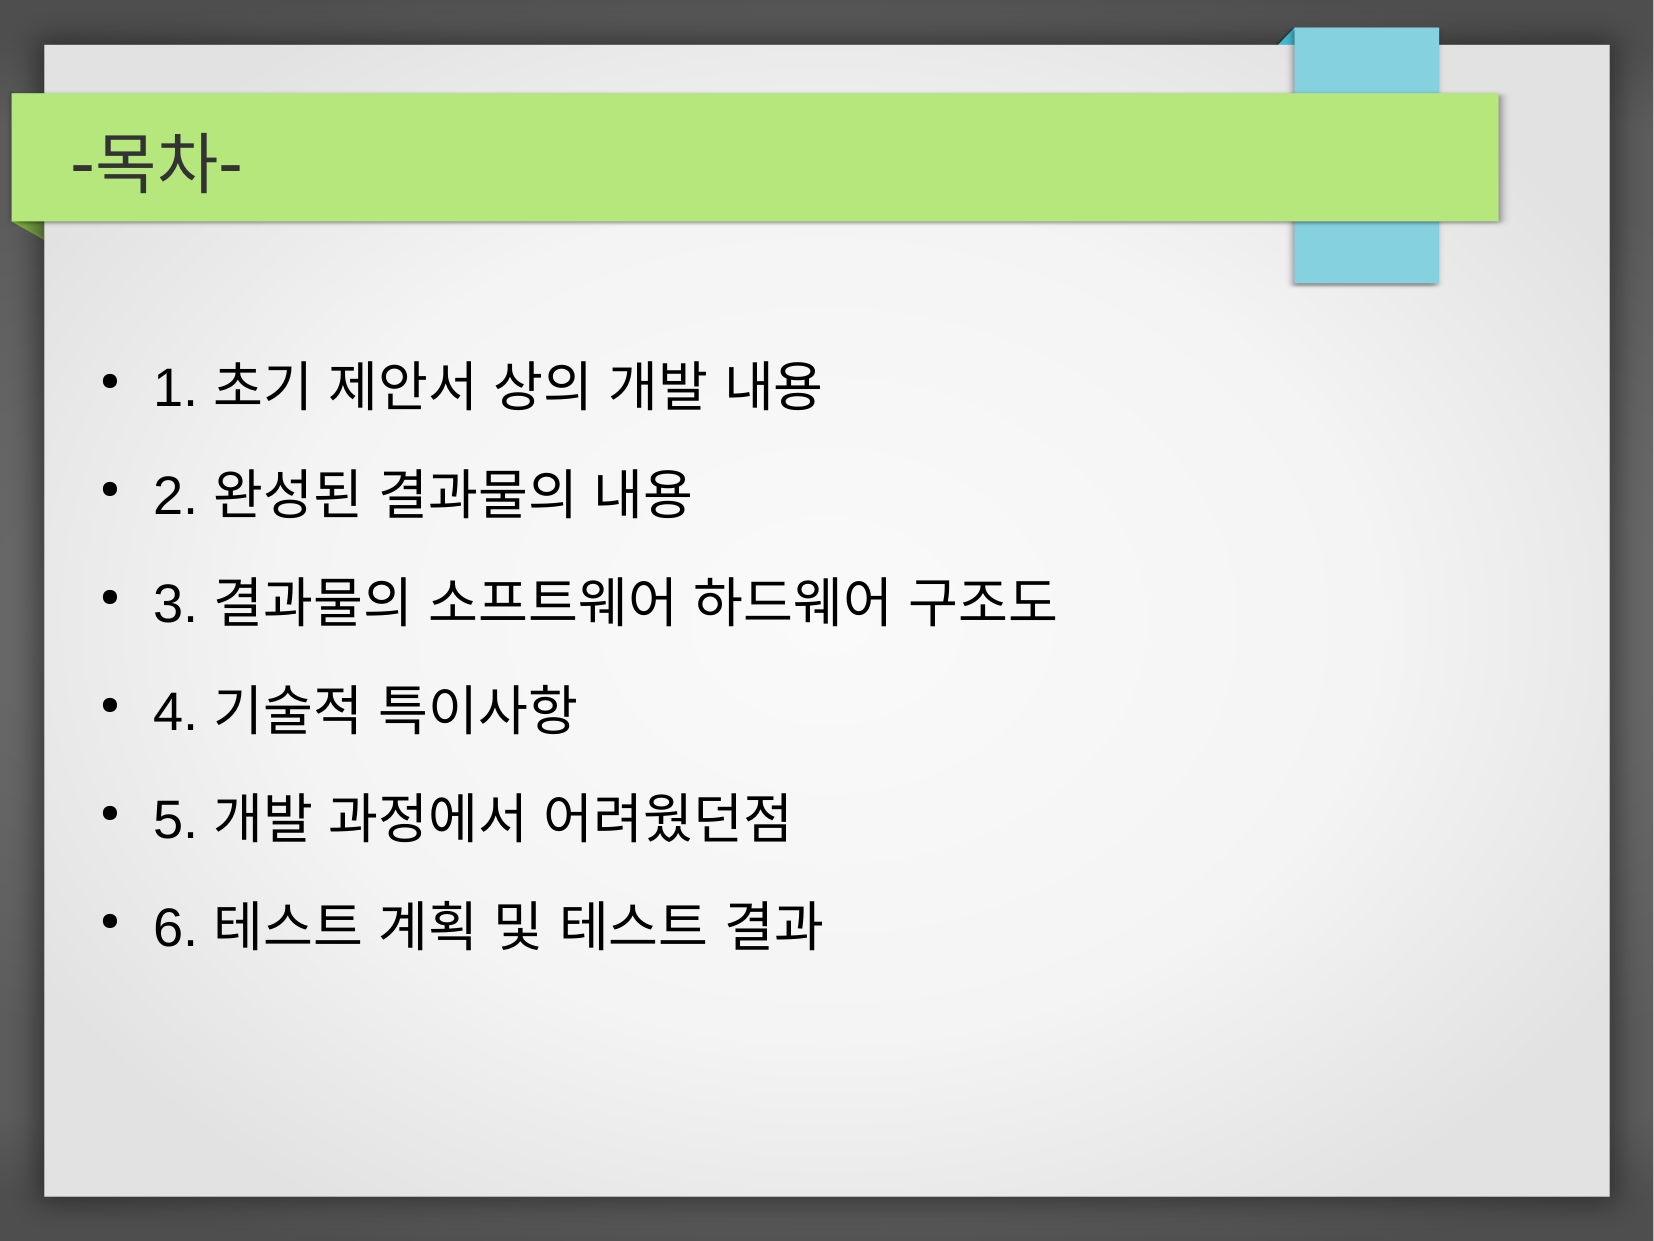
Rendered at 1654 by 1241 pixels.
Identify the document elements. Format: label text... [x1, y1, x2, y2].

picture [0, 0, 1654, 1241]
title -목차- [70, 106, 1229, 213]
list 1. 초기 제안서 상의 개발 내용 2. 완성된 결과물의 내용 3. 결과물의 소프트웨어 하드웨어 구조도 4. 기술적 특이사항 5. 개발 과정에서 어려웠던점 6. 테스트 계획 및 테스트 결과 [82, 343, 1538, 1063]
